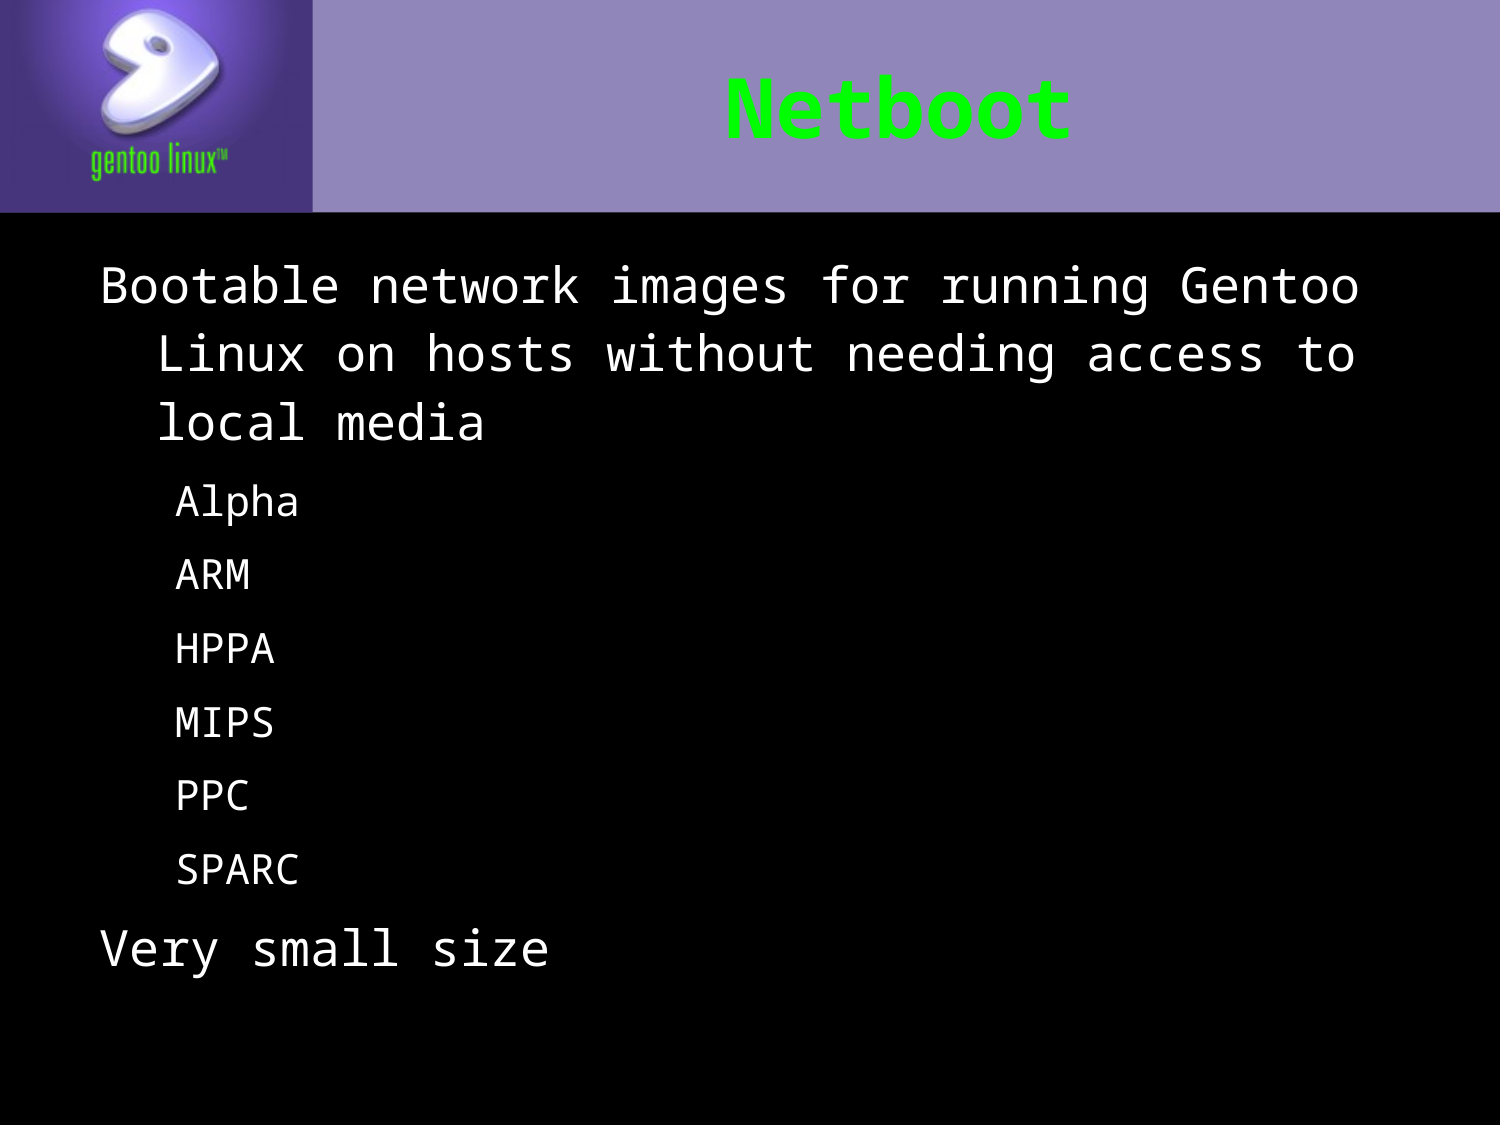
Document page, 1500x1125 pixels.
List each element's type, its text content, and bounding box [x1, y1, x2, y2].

title Netboot [324, 19, 1476, 193]
picture [0, 0, 302, 184]
list Bootable network images for running Gentoo Linux on hosts without needing access to local media Alpha ARM HPPA MIPS PPC SPARC Very small size [99, 249, 1388, 1086]
